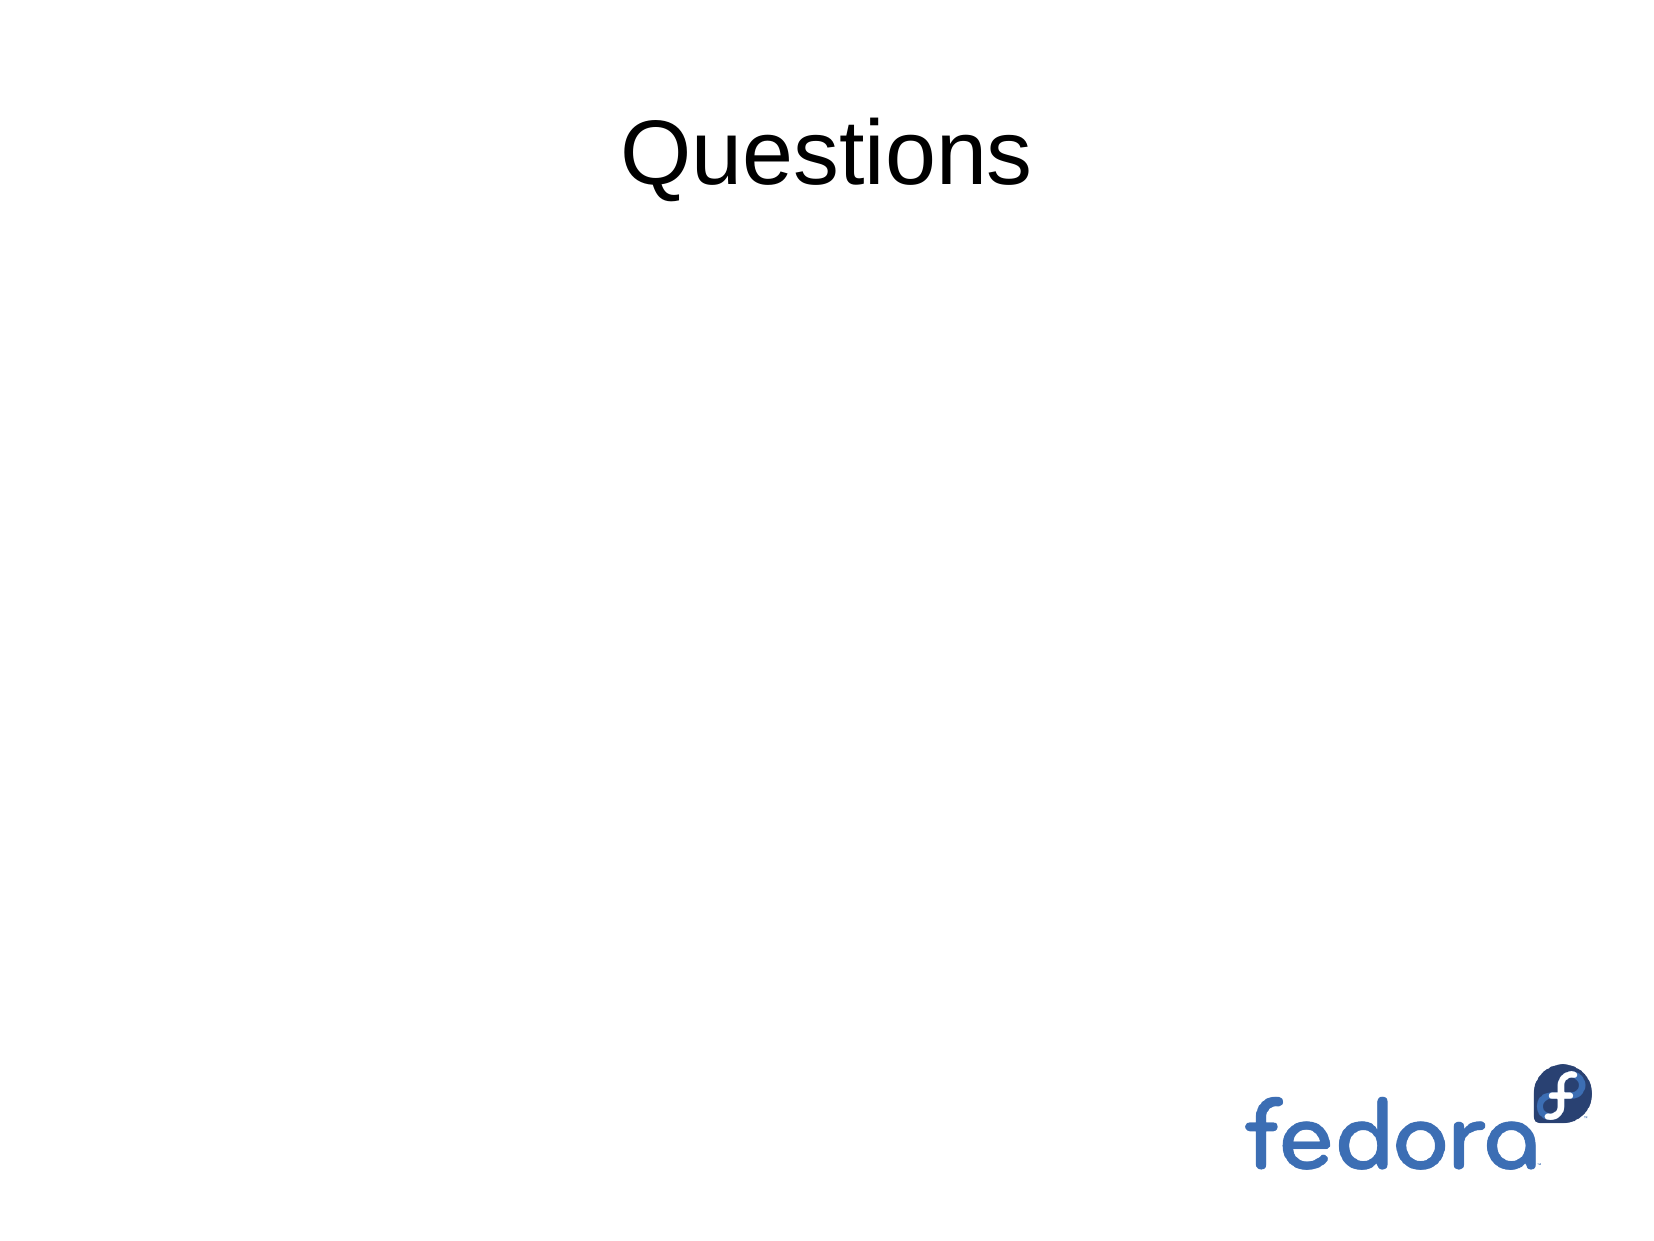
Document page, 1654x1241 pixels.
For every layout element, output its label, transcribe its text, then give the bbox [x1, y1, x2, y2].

picture [1245, 1064, 1592, 1171]
title Questions [82, 49, 1571, 257]
